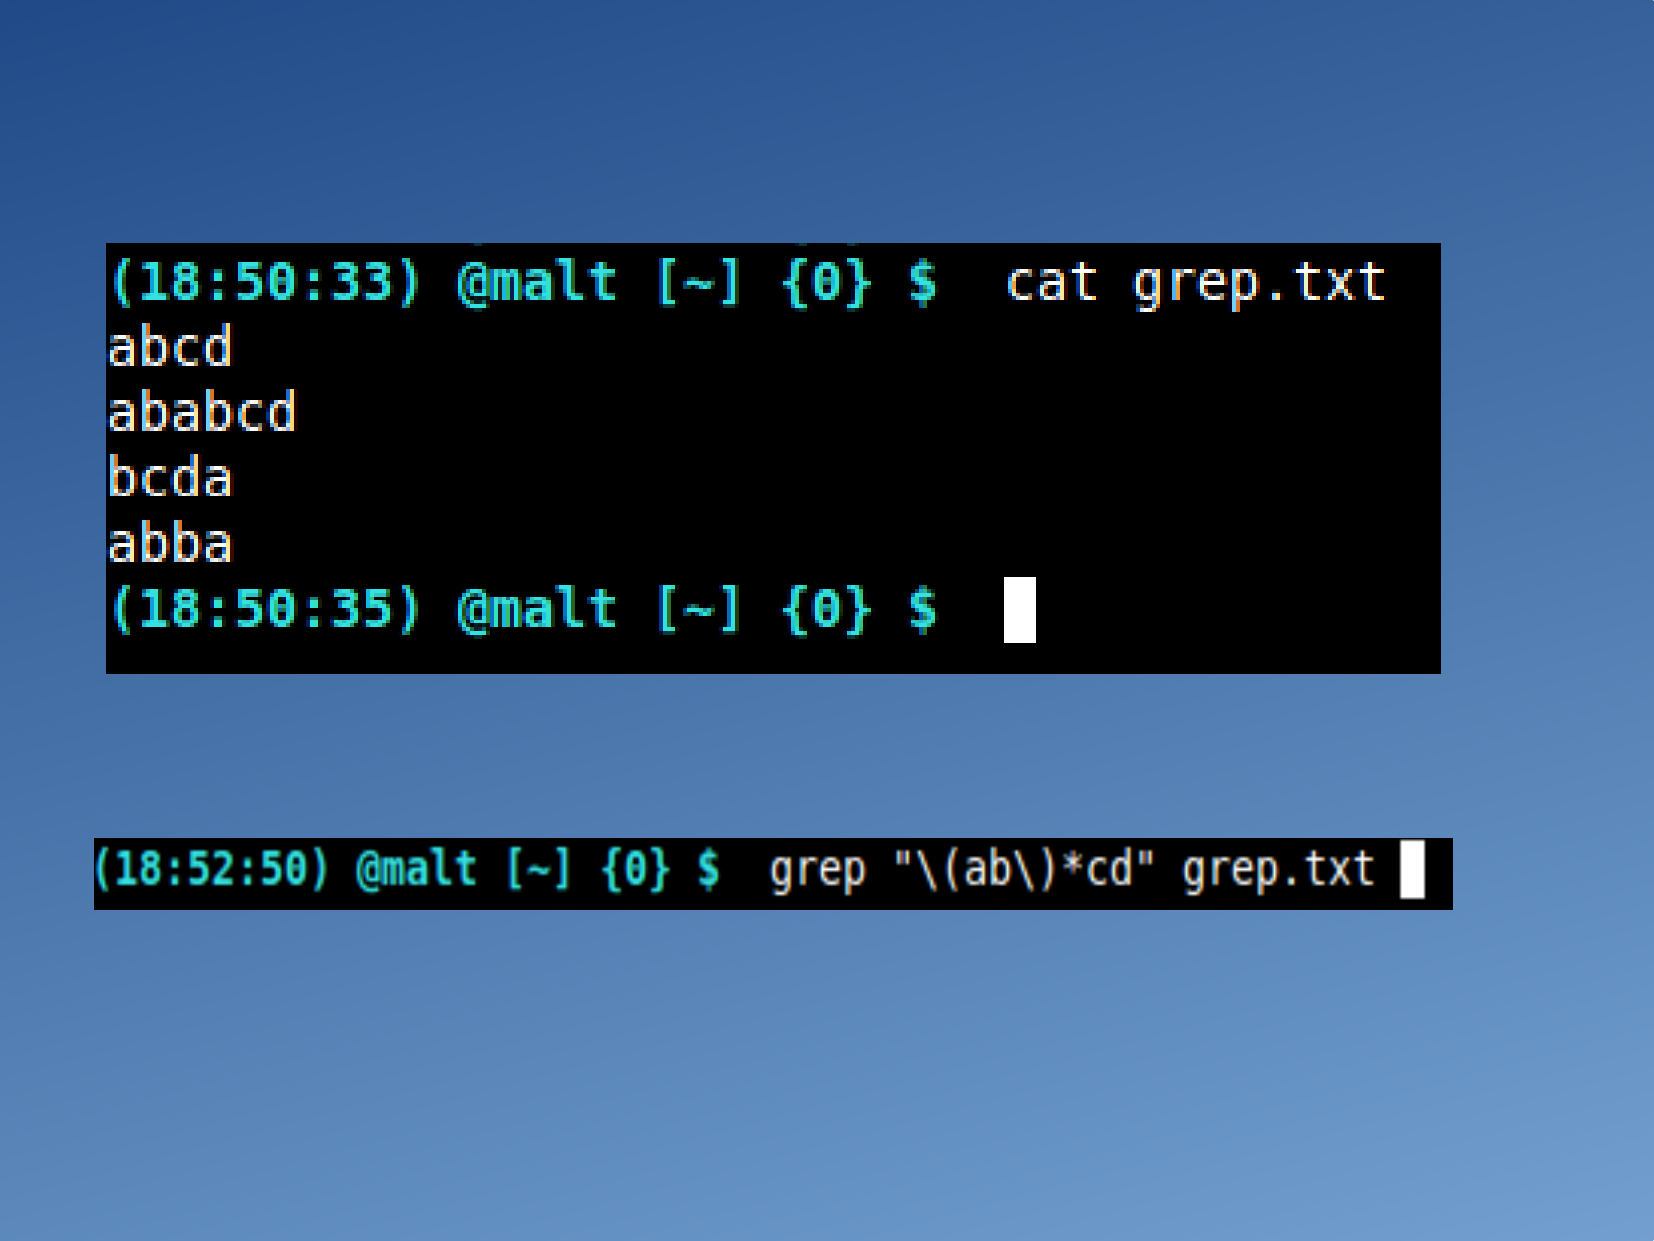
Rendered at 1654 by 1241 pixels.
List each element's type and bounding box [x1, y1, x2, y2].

picture [94, 838, 1453, 910]
picture [106, 243, 1441, 674]
